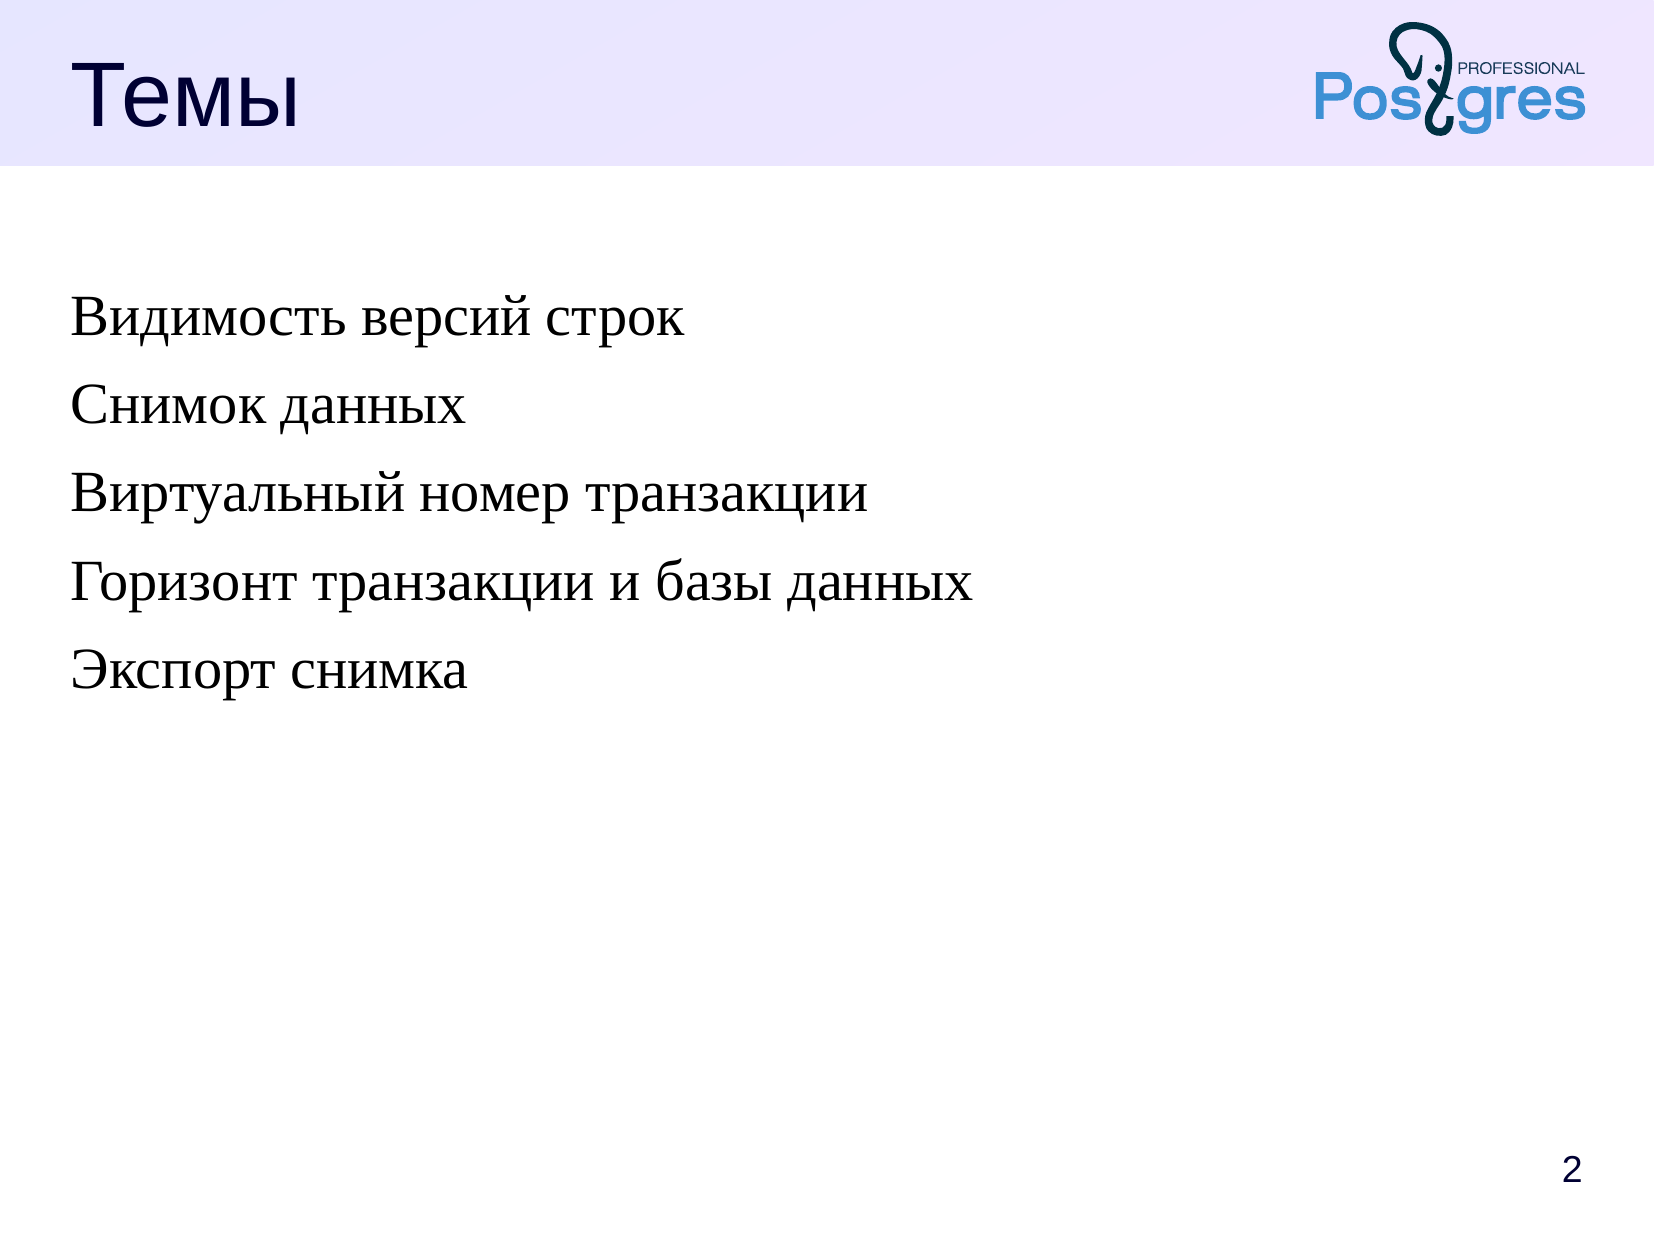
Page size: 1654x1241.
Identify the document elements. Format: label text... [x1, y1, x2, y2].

list Видимость версий строк Снимок данных Виртуальный номер транзакции Горизонт транзакции и базы данных Экспорт снимка [70, 283, 1583, 1141]
title Темы [70, 43, 1241, 147]
